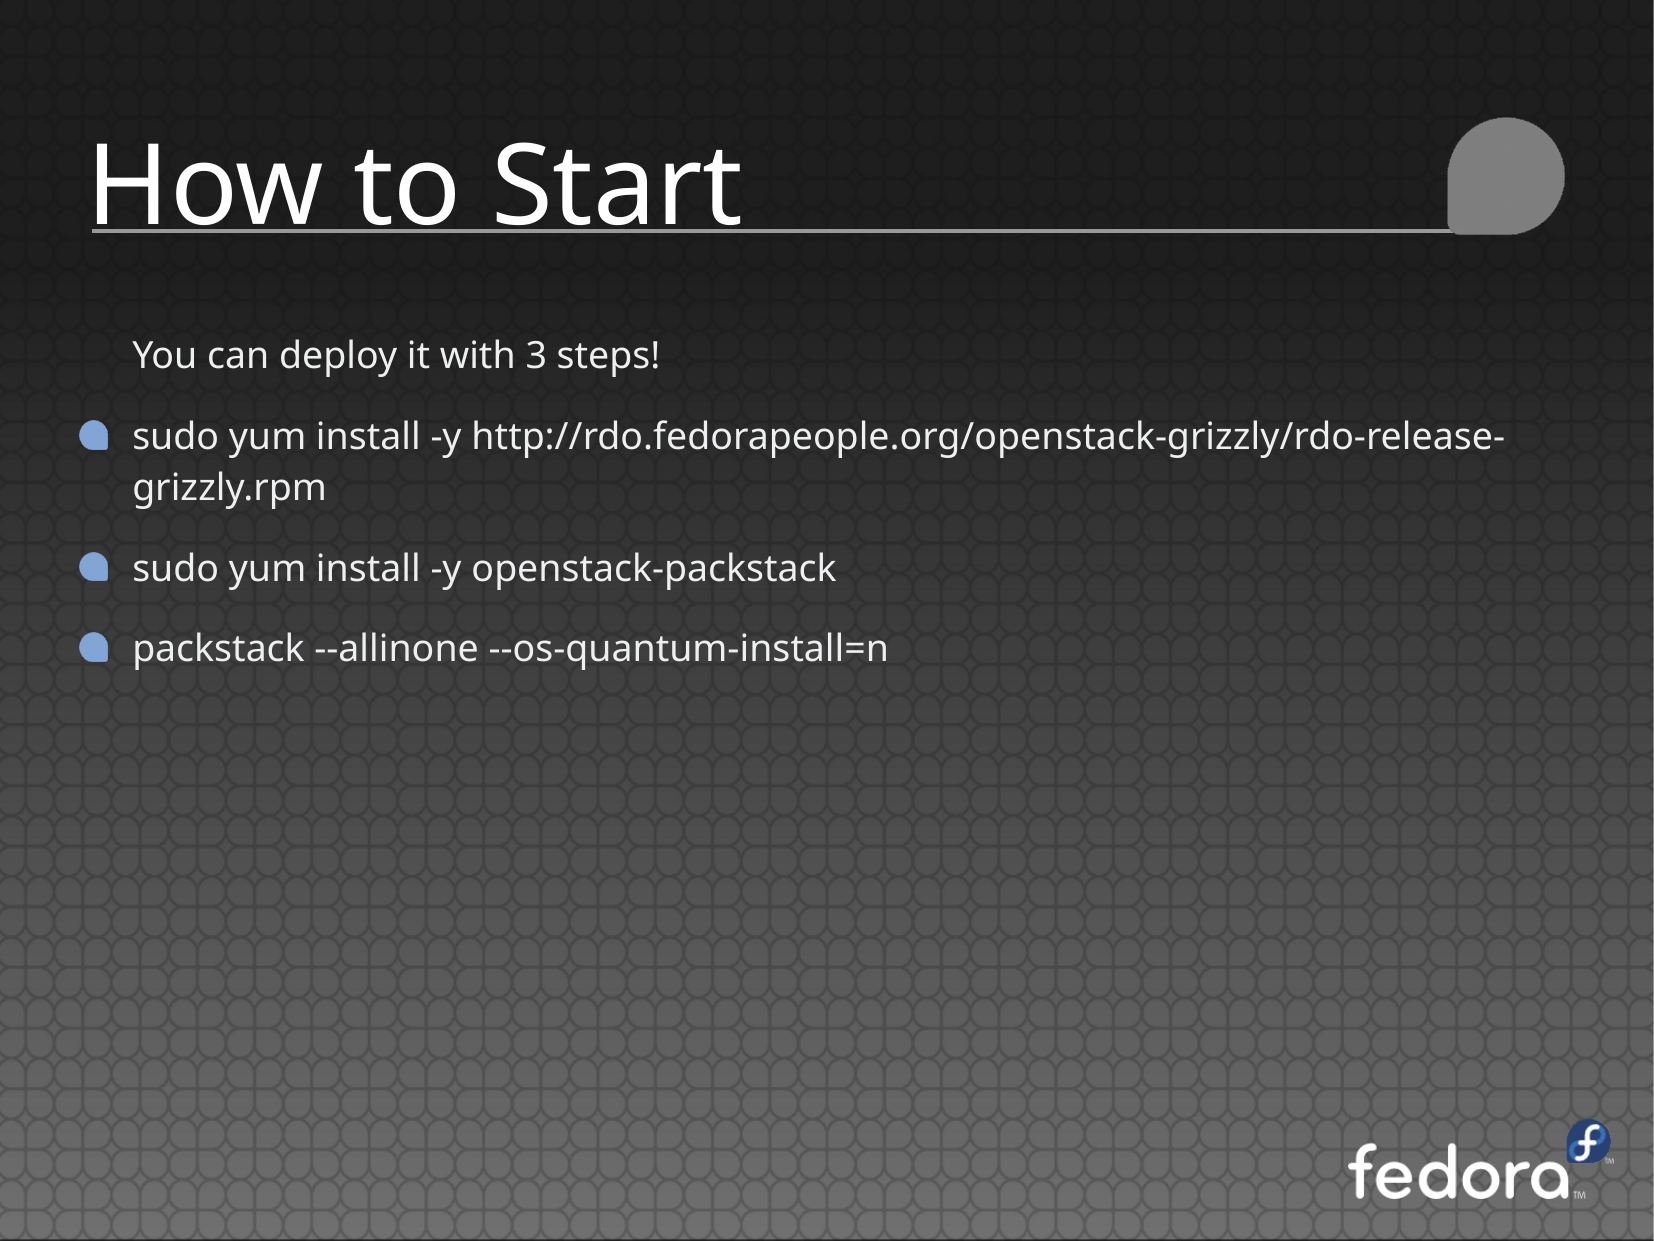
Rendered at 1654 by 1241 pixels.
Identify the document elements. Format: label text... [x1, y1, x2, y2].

list You can deploy it with 3 steps! sudo yum install -y http://rdo.fedorapeople.org/openstack-grizzly/rdo-release-grizzly.rpm sudo yum install -y openstack-packstack packstack --allinone --os-quantum-install=n [61, 328, 1550, 1241]
picture [0, 0, 1654, 1241]
title How to Start [86, 112, 1576, 249]
